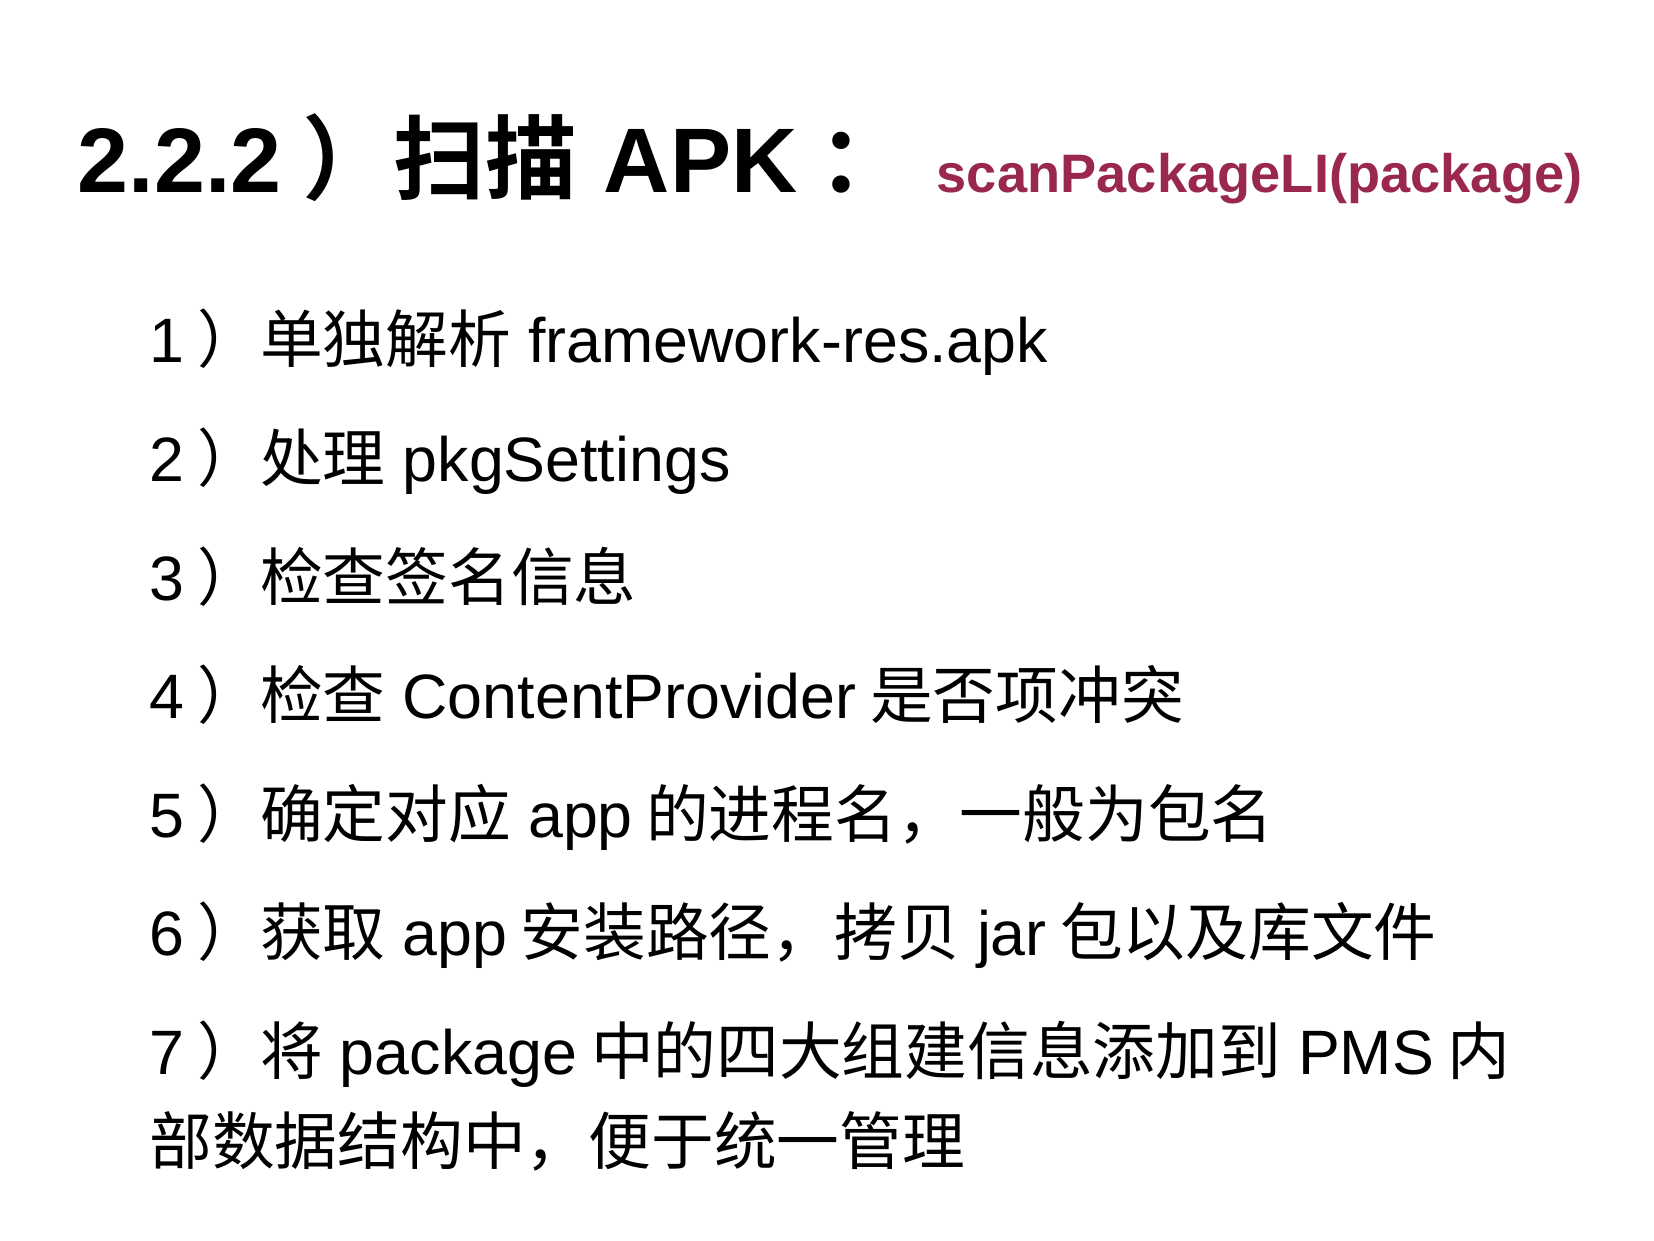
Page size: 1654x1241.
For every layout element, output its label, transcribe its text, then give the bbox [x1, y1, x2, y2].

list 1）单独解析framework-res.apk 2）处理pkgSettings 3）检查签名信息 4）检查ContentProvider是否项冲突 5）确定对应app的进程名，一般为包名 6）获取app安装路径，拷贝jar包以及库文件 7）将package中的四大组建信息添加到PMS内部数据结构中，便于统一管理 [82, 290, 1538, 1186]
title 2.2.2）扫描APK：scanPackageLI(package) [45, 49, 1654, 257]
